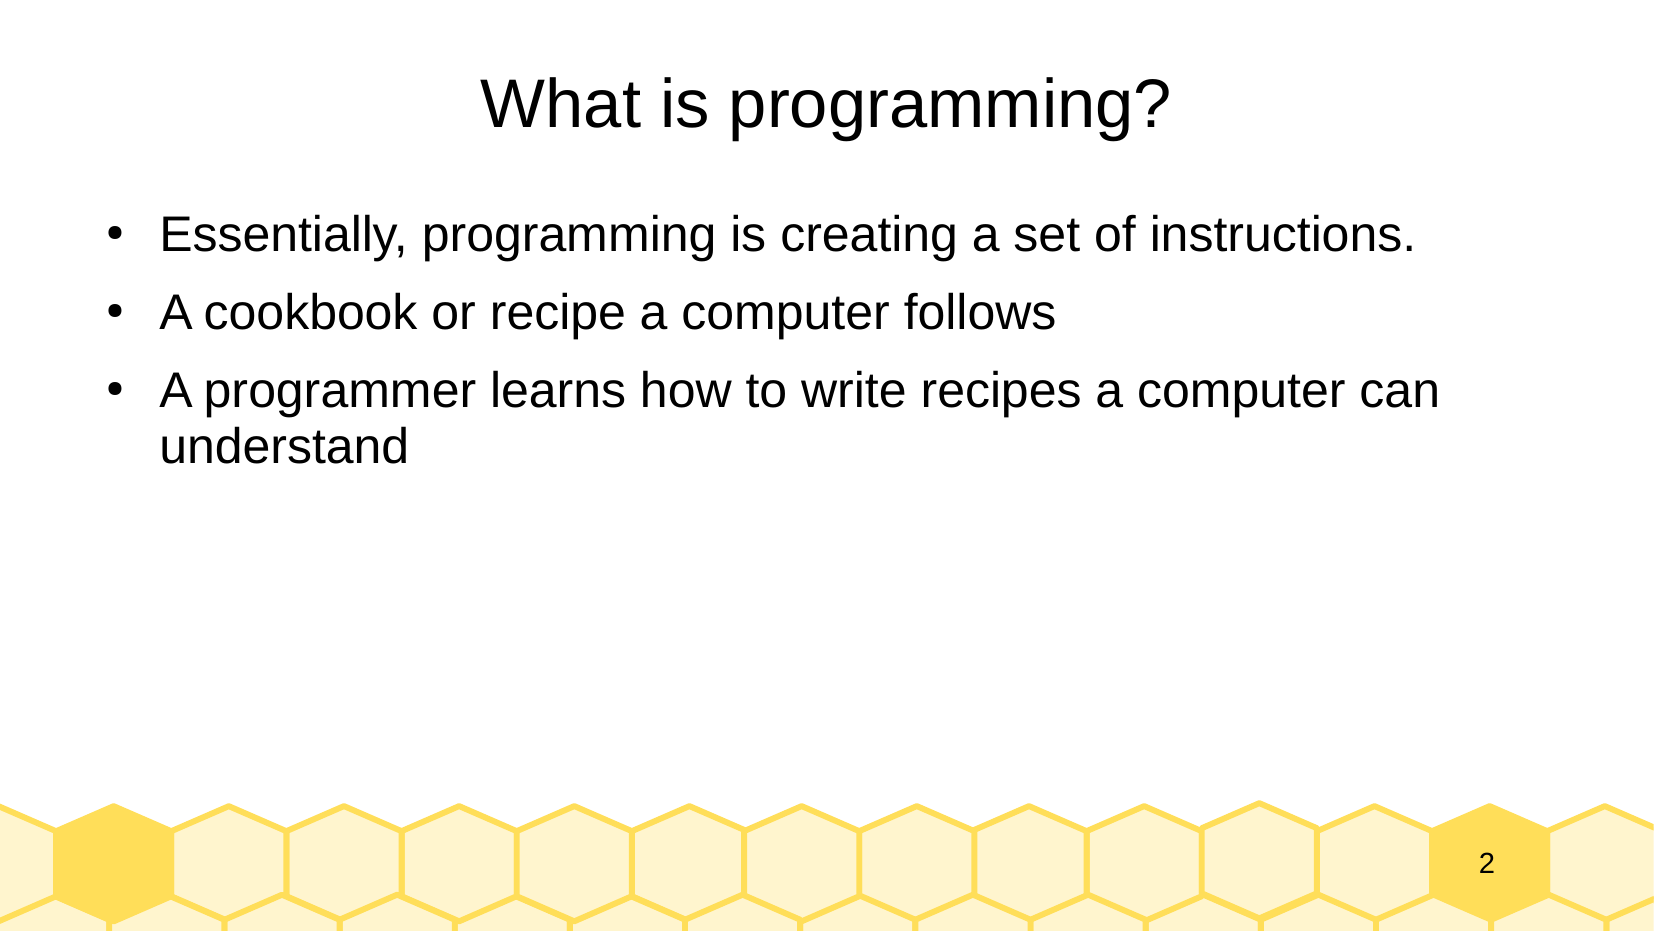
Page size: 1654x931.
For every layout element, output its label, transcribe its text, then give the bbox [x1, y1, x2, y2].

list Essentially, programming is creating a set of instructions. A cookbook or recipe a computer follows A programmer learns how to write recipes a computer can understand [88, 206, 1565, 739]
title What is programming? [88, 29, 1565, 178]
